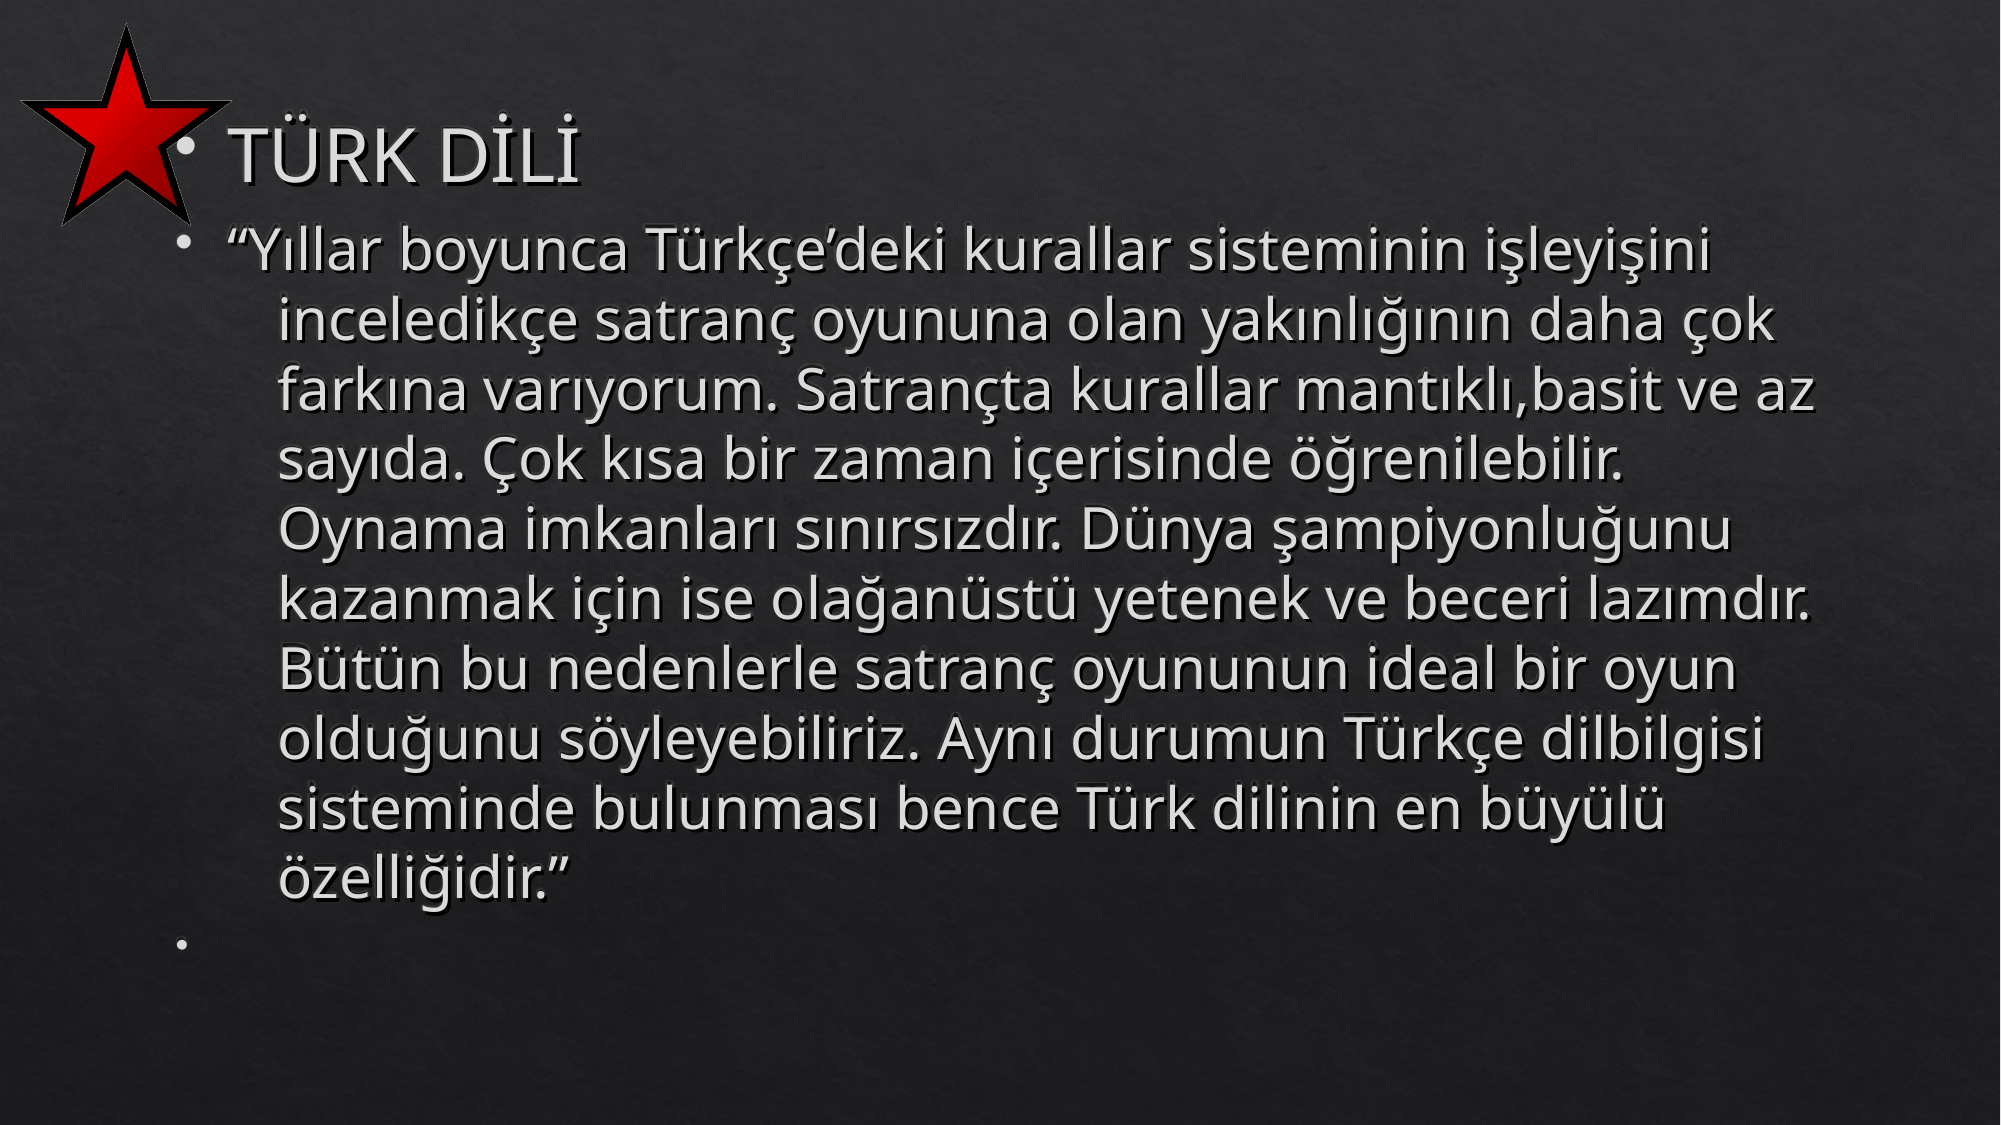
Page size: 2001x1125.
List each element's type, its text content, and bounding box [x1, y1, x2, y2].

list TÜRK DİLİ “Yıllar boyunca Türkçe’deki kurallar sisteminin işleyişini inceledikçe satranç oyununa olan yakınlığının daha çok farkına varıyorum. Satrançta kurallar mantıklı,basit ve az sayıda. Çok kısa bir zaman içerisinde öğrenilebilir. Oynama imkanları sınırsızdır. Dünya şampiyonluğunu kazanmak için ise olağanüstü yetenek ve beceri lazımdır. Bütün bu nedenlerle satranç oyununun ideal bir oyun olduğunu söyleyebiliriz. Aynı durumun Türkçe dilbilgisi sisteminde bulunması bence Türk dilinin en büyülü özelliğidir.” [149, 99, 1849, 1100]
picture [0, 0, 253, 253]
